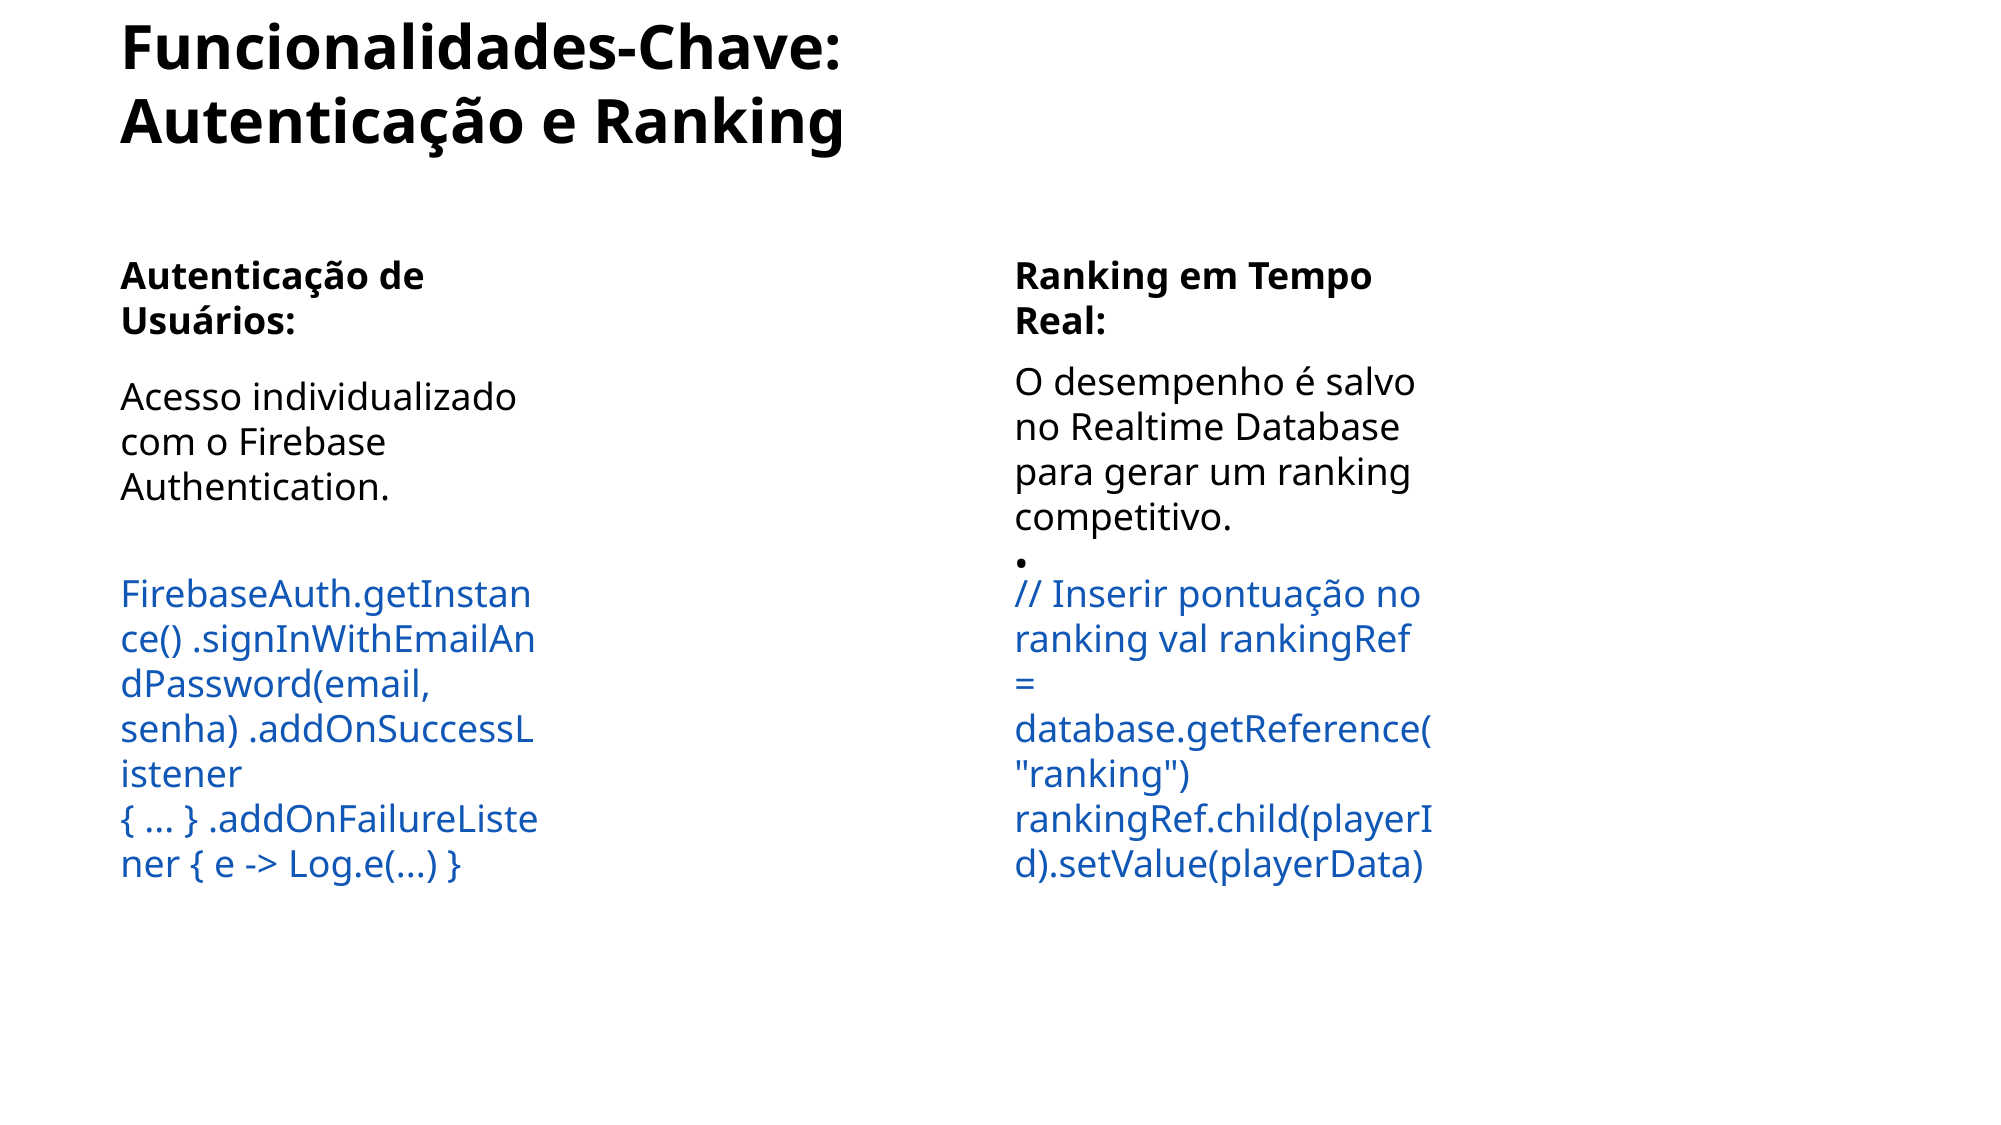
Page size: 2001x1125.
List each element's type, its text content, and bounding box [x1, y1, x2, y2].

text_box Autenticação de Usuários: [105, 244, 556, 351]
text_box Ranking em Tempo Real: [999, 244, 1450, 305]
text_box O desempenho é salvo no Realtime Database para gerar um ranking competitivo. [999, 350, 1450, 562]
text_box Acesso individualizado com o Firebase Authentication. [105, 365, 556, 518]
title Funcionalidades-Chave: Autenticação e Ranking [105, 0, 867, 187]
text_box // Inserir pontuação no ranking val rankingRef = database.getReference("ranking") rankingRef.child(playerId).setValue(playerData) [999, 562, 1450, 851]
text_box FirebaseAuth.getInstance() .signInWithEmailAndPassword(email, senha) .addOnSuccessListener { ... } .addOnFailureListener { e -> Log.e(...) } [105, 562, 556, 942]
